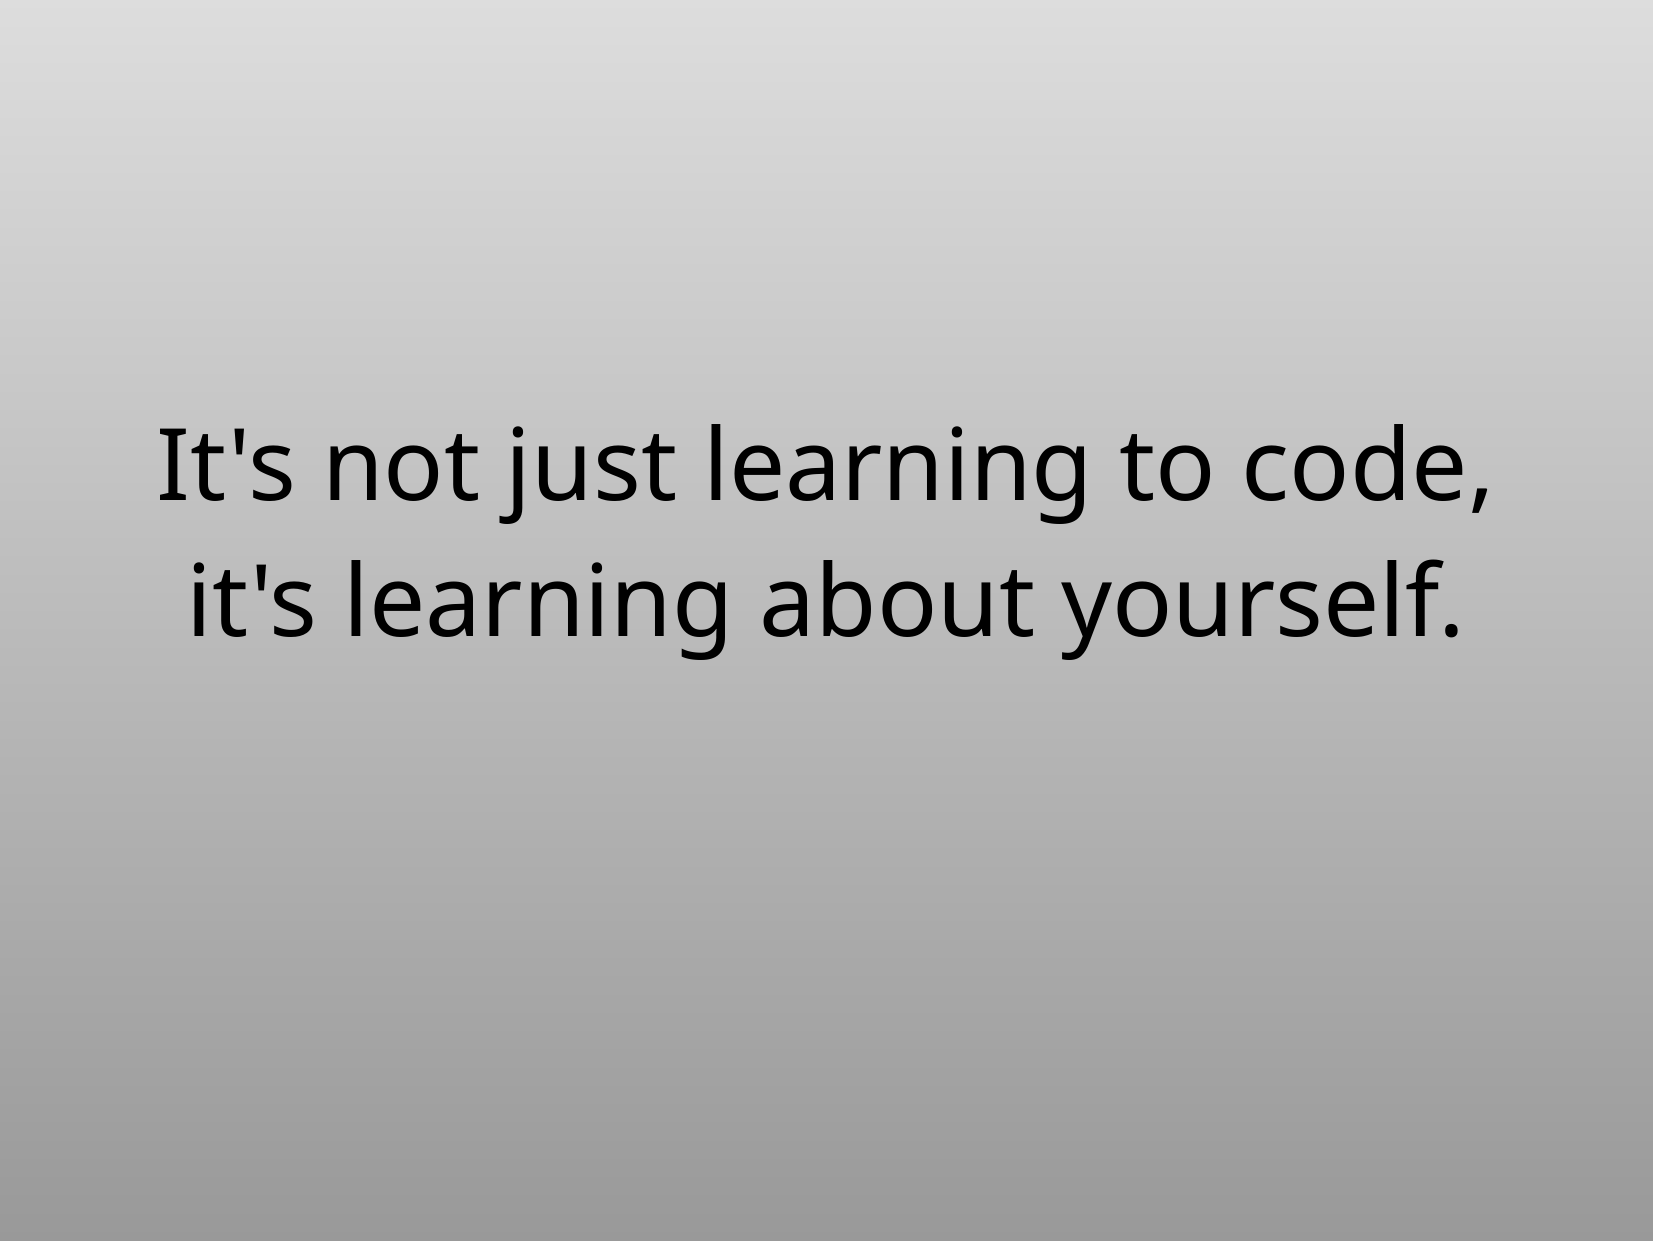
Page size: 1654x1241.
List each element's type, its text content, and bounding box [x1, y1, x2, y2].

subtitle It's not just learning to code, it's learning about yourself. [82, 49, 1571, 1010]
